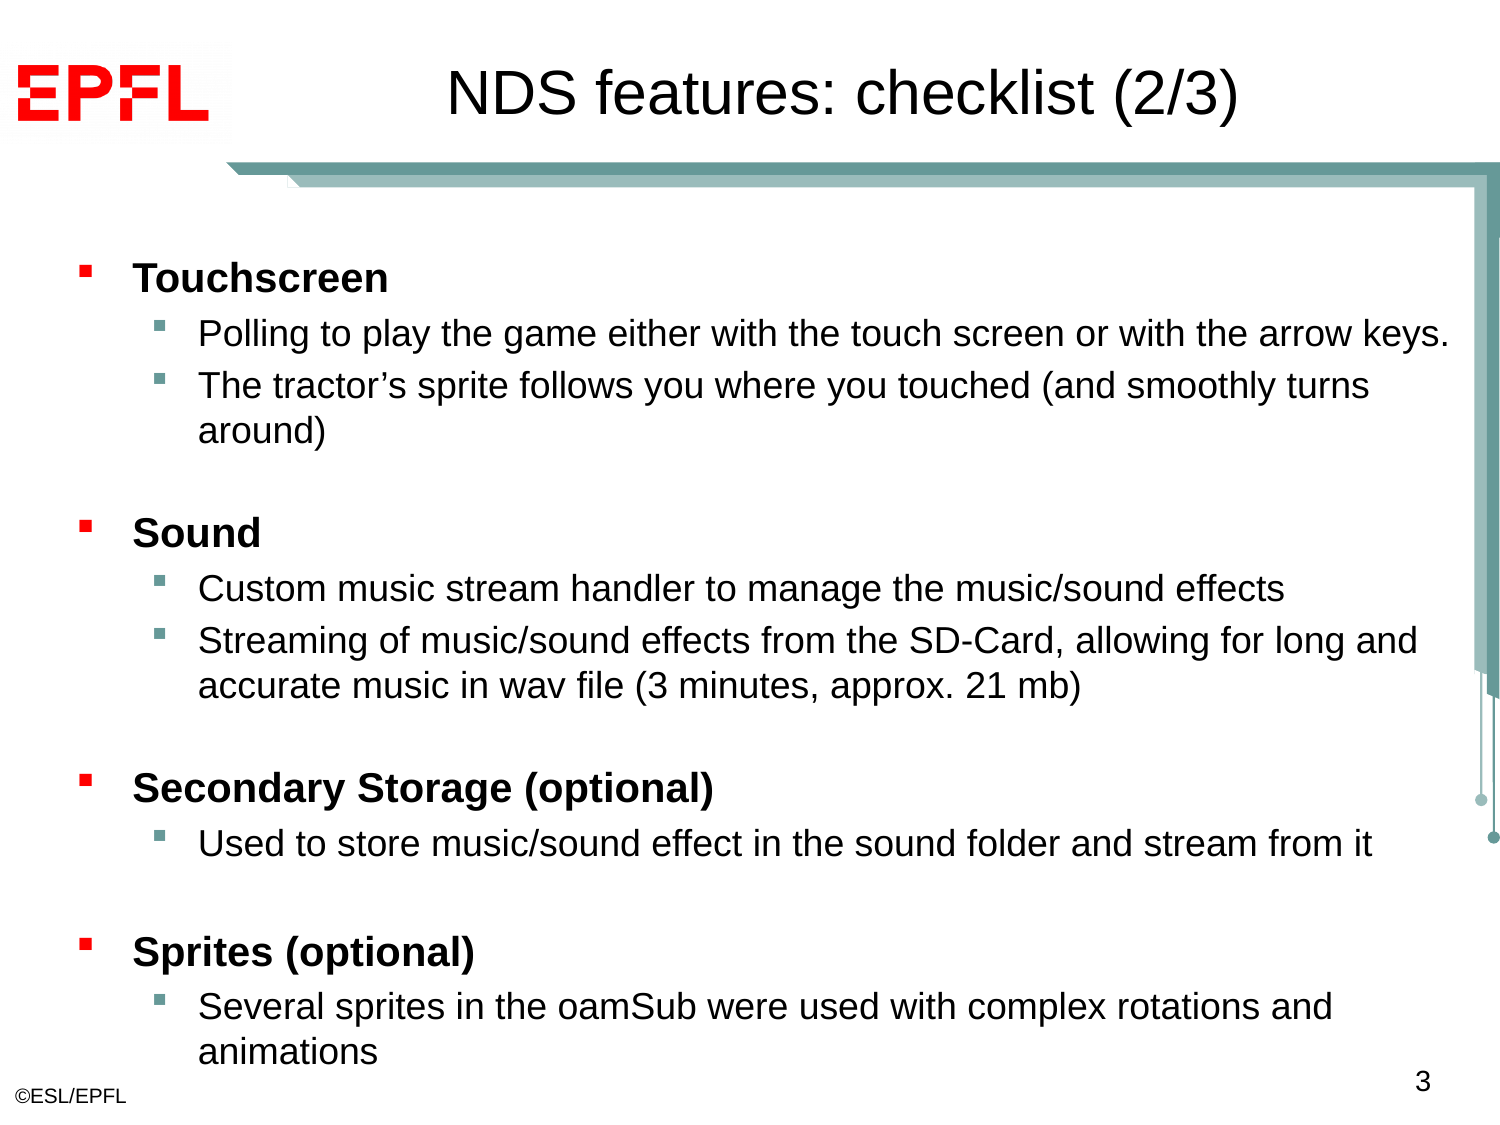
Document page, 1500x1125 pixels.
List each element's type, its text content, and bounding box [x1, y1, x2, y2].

list Touchscreen Polling to play the game either with the touch screen or with the arrow keys. The tractor’s sprite follows you where you touched (and smoothly turns around) Sound Custom music stream handler to manage the music/sound effects Streaming of music/sound effects from the SD-Card, allowing for long and accurate music in wav file (3 minutes, approx. 21 mb) Secondary Storage (optional) Used to store music/sound effect in the sound folder and stream from it Sprites (optional) Several sprites in the oamSub were used with complex rotations and animations [61, 195, 1468, 1065]
title NDS features: checklist (2/3) [225, 24, 1463, 155]
picture [0, 41, 225, 144]
